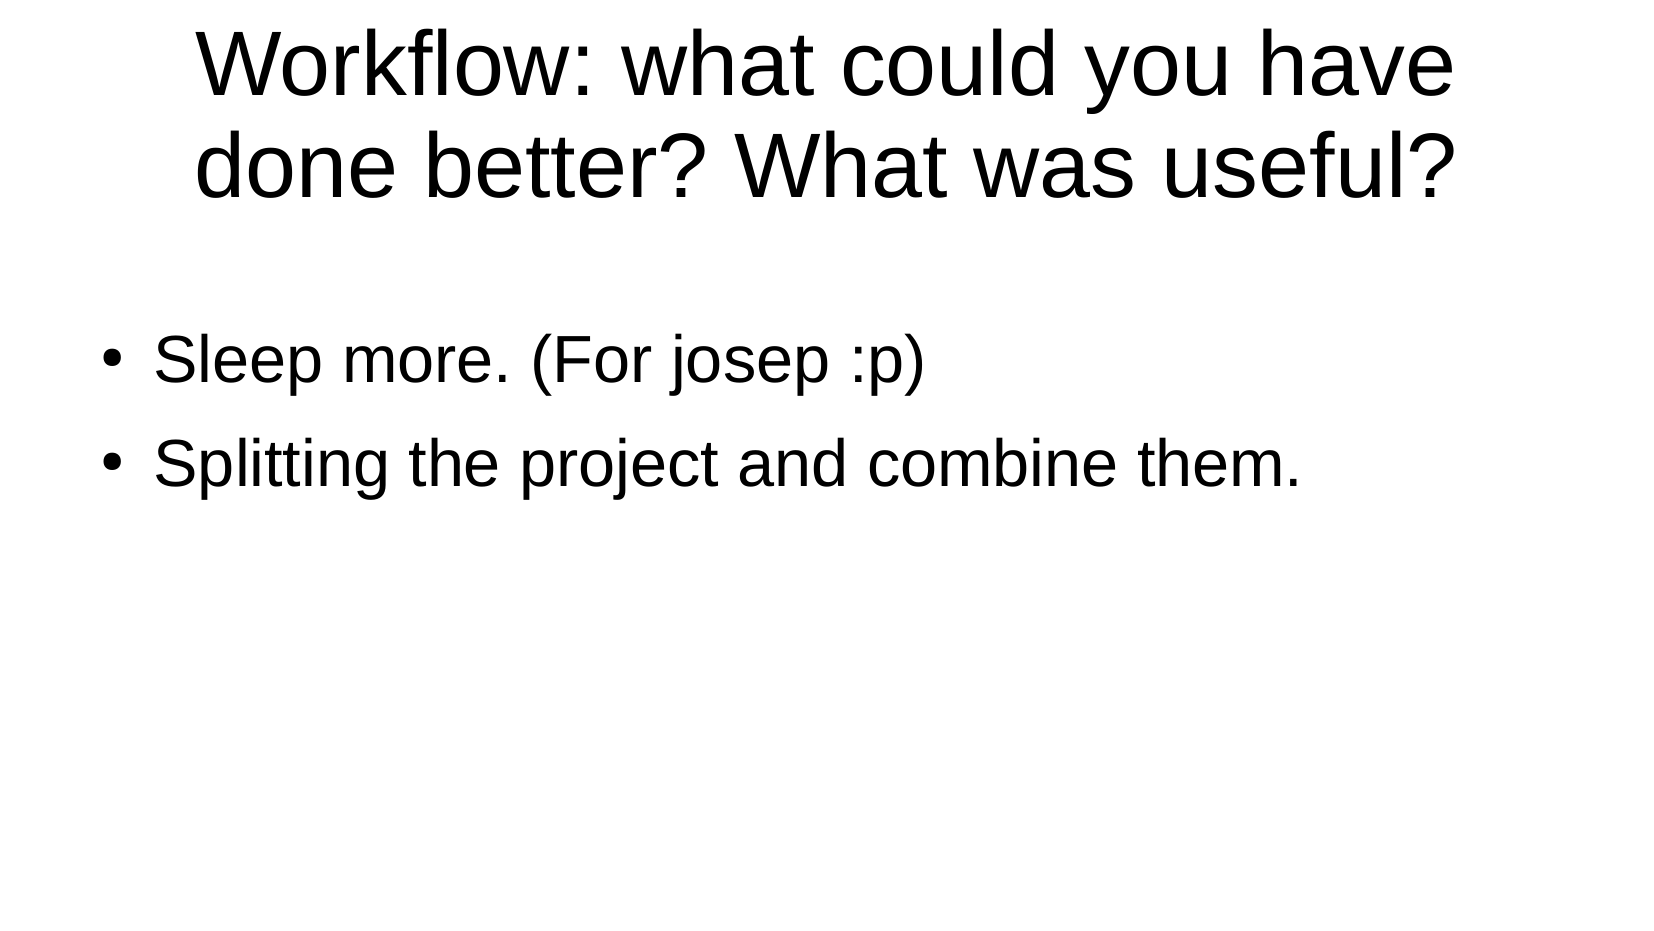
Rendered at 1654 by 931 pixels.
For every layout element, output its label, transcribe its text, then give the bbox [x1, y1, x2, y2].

title Workflow: what could you have done better? What was useful? [82, 12, 1571, 217]
list Sleep more. (For josep :p) Splitting the project and combine them. [82, 217, 1571, 758]
